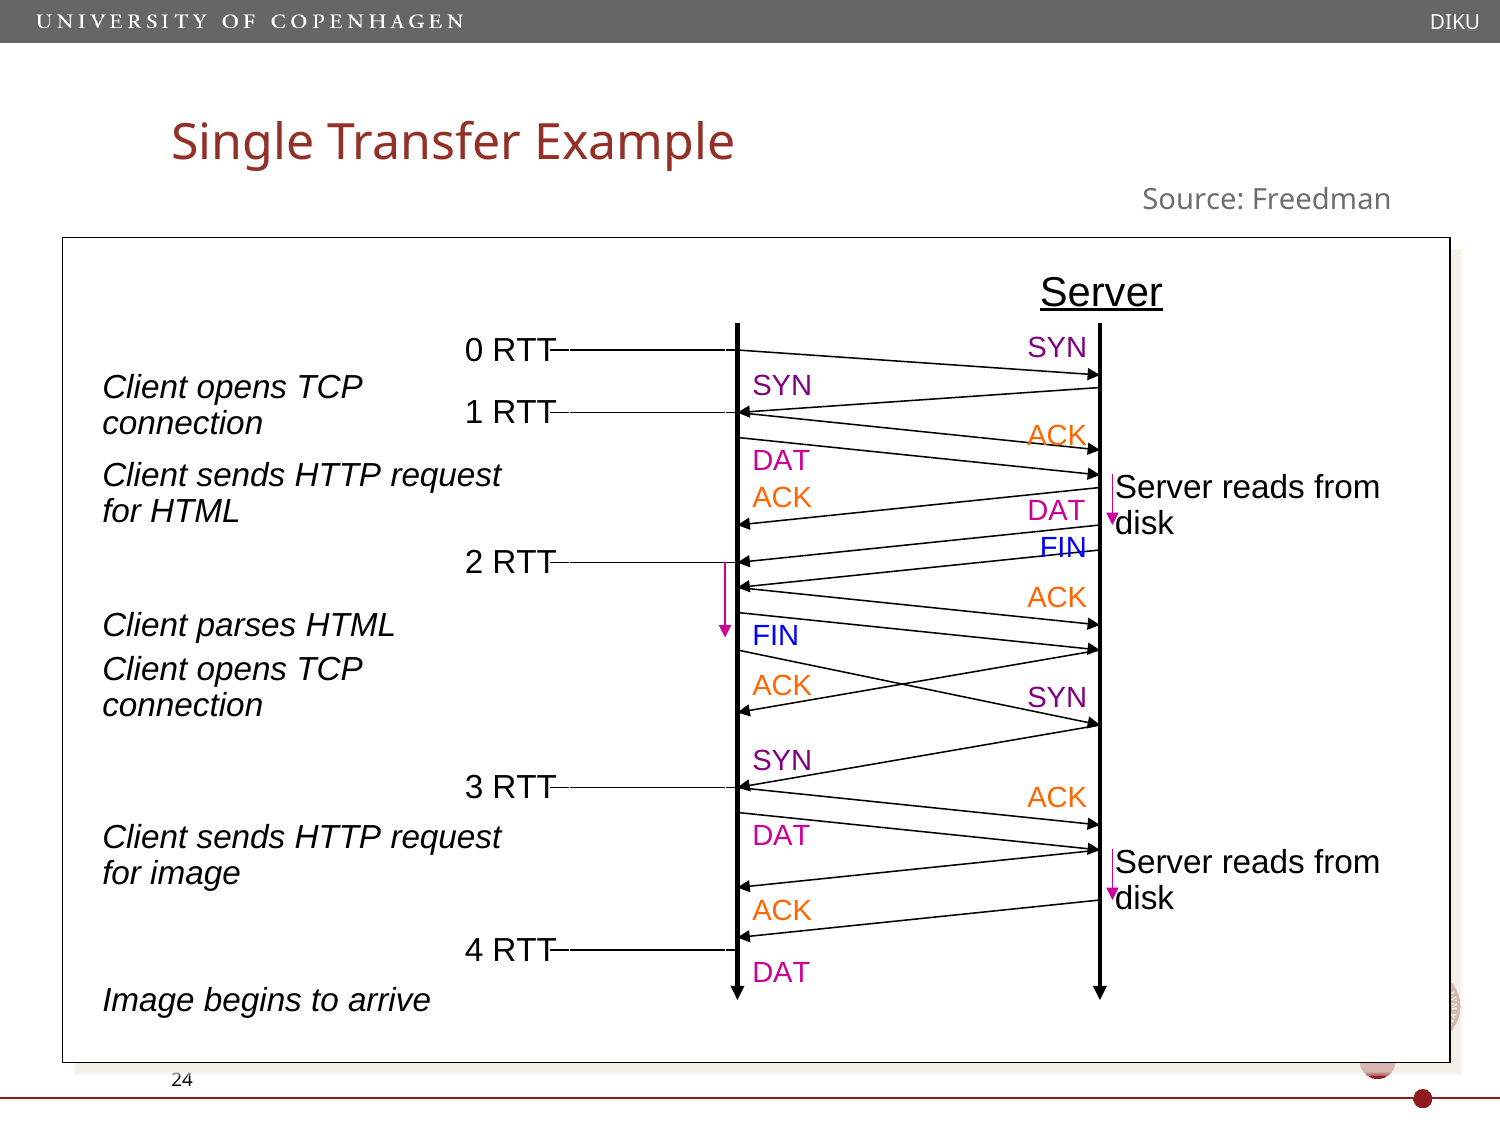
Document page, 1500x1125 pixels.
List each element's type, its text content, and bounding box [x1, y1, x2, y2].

text_box SYN [1012, 674, 1113, 725]
text_box DAT [737, 950, 838, 1000]
text_box 4 RTT [450, 924, 613, 988]
picture [0, 910, 1500, 1122]
text_box Server [1024, 262, 1188, 325]
text_box ACK [1012, 774, 1113, 825]
text_box 0 RTT [450, 324, 613, 387]
text_box ACK [737, 887, 838, 938]
text_box ACK [1012, 575, 1113, 625]
text_box Client parses HTML Client opens TCP connection [87, 600, 538, 663]
text_box Client opens TCP connection [87, 362, 538, 425]
text_box Source: Freedman [1127, 172, 1447, 223]
text_box 1 RTT [450, 387, 613, 451]
text_box DIKU [469, 0, 1495, 43]
text_box ACK [737, 662, 838, 713]
text_box SYN [1012, 324, 1113, 375]
text_box Server reads from disk [1099, 462, 1438, 526]
title Single Transfer Example [171, 75, 1329, 171]
text_box ACK [737, 488, 838, 525]
text_box <number> [171, 1067, 522, 1092]
text_box ACK [1012, 412, 1113, 463]
text_box FIN [1024, 524, 1125, 575]
text_box Client sends HTTP request for image [87, 812, 538, 875]
text_box ACK [758, 490, 765, 499]
text_box 3 RTT [450, 762, 613, 826]
text_box Image begins to arrive [87, 975, 538, 1038]
text_box [62, 237, 1450, 1063]
text_box SYN [737, 737, 838, 788]
text_box DAT [737, 812, 838, 863]
text_box SYN [737, 362, 838, 413]
text_box DAT [737, 437, 838, 488]
text_box FIN [737, 612, 838, 662]
text_box 2 RTT [450, 537, 613, 601]
text_box Server reads from disk [1099, 837, 1438, 901]
text_box DAT [1012, 487, 1099, 538]
text_box ACK [797, 488, 805, 497]
text_box Client sends HTTP request for HTML [87, 450, 538, 513]
